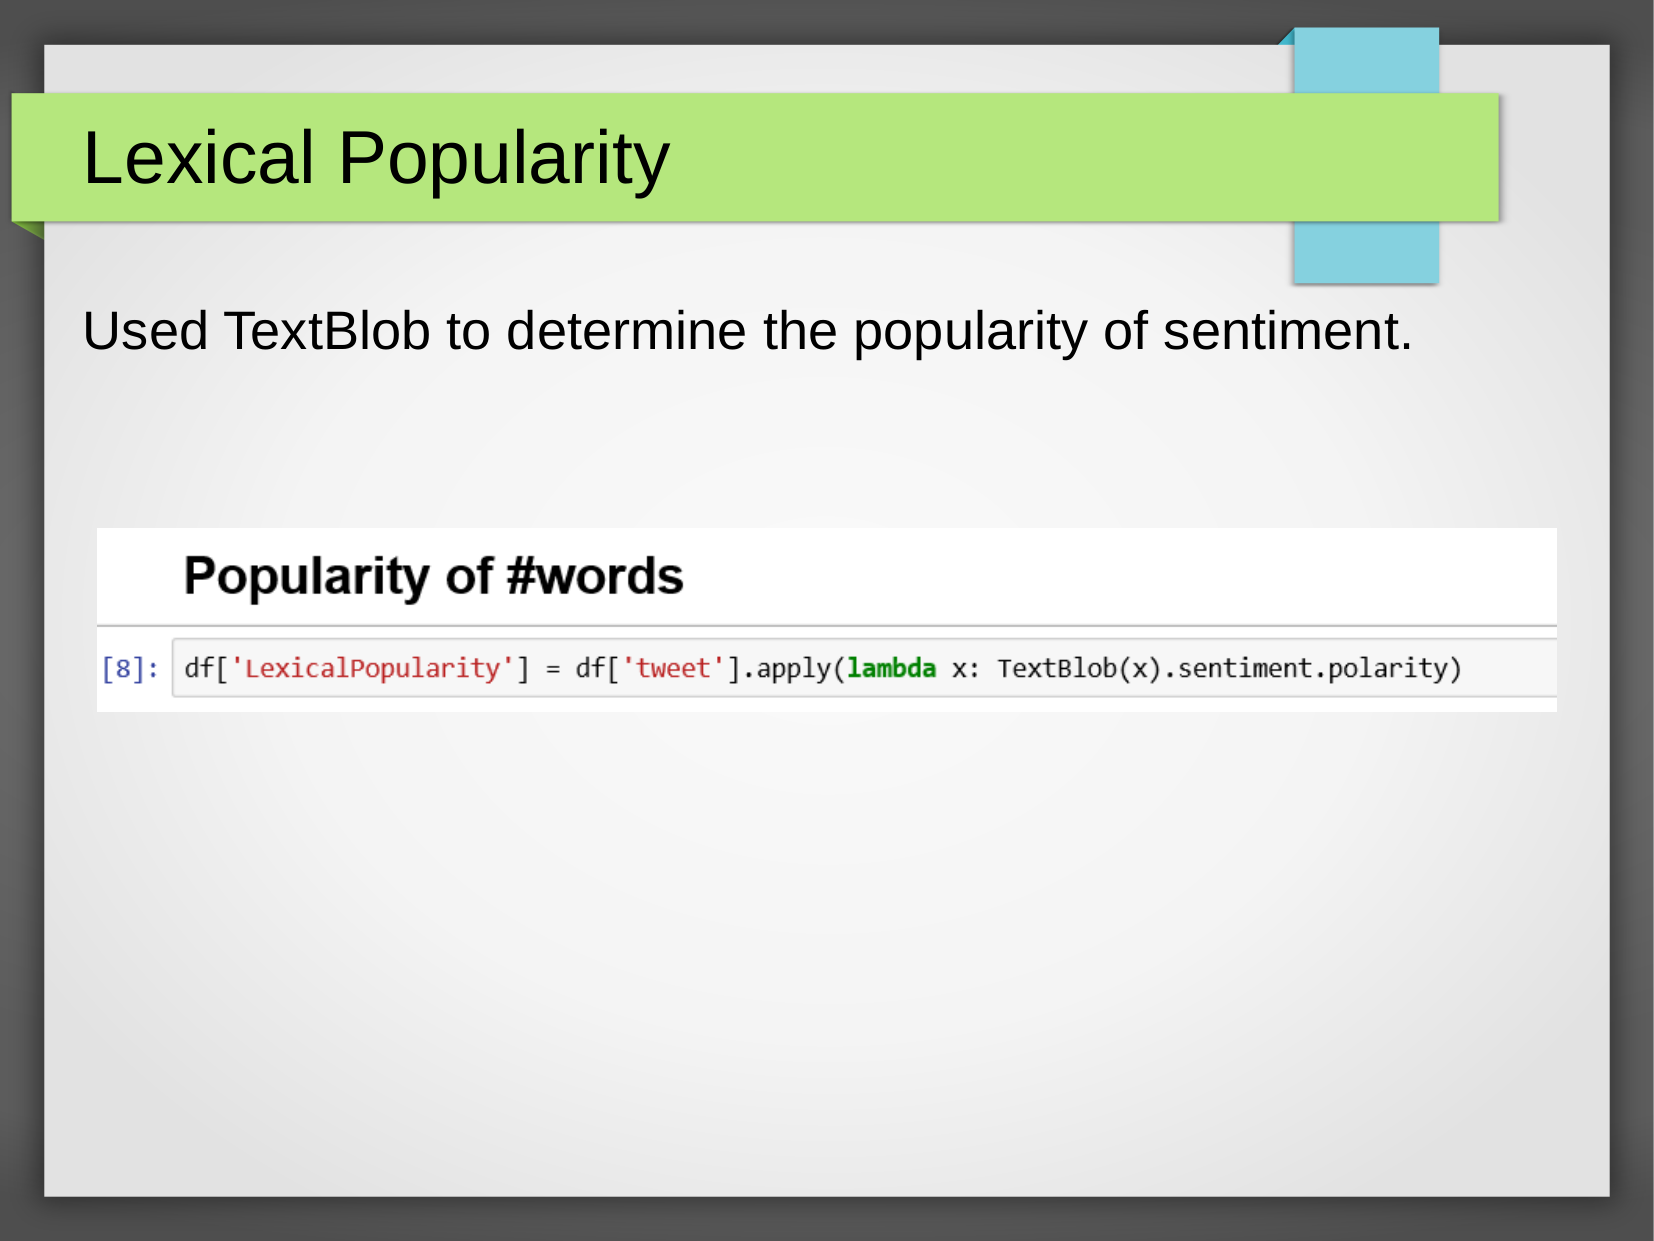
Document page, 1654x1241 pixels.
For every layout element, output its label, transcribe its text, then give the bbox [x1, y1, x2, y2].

picture [97, 528, 1557, 712]
title Lexical Popularity [82, 94, 1264, 213]
list Used TextBlob to determine the popularity of sentiment. [82, 295, 1571, 1015]
